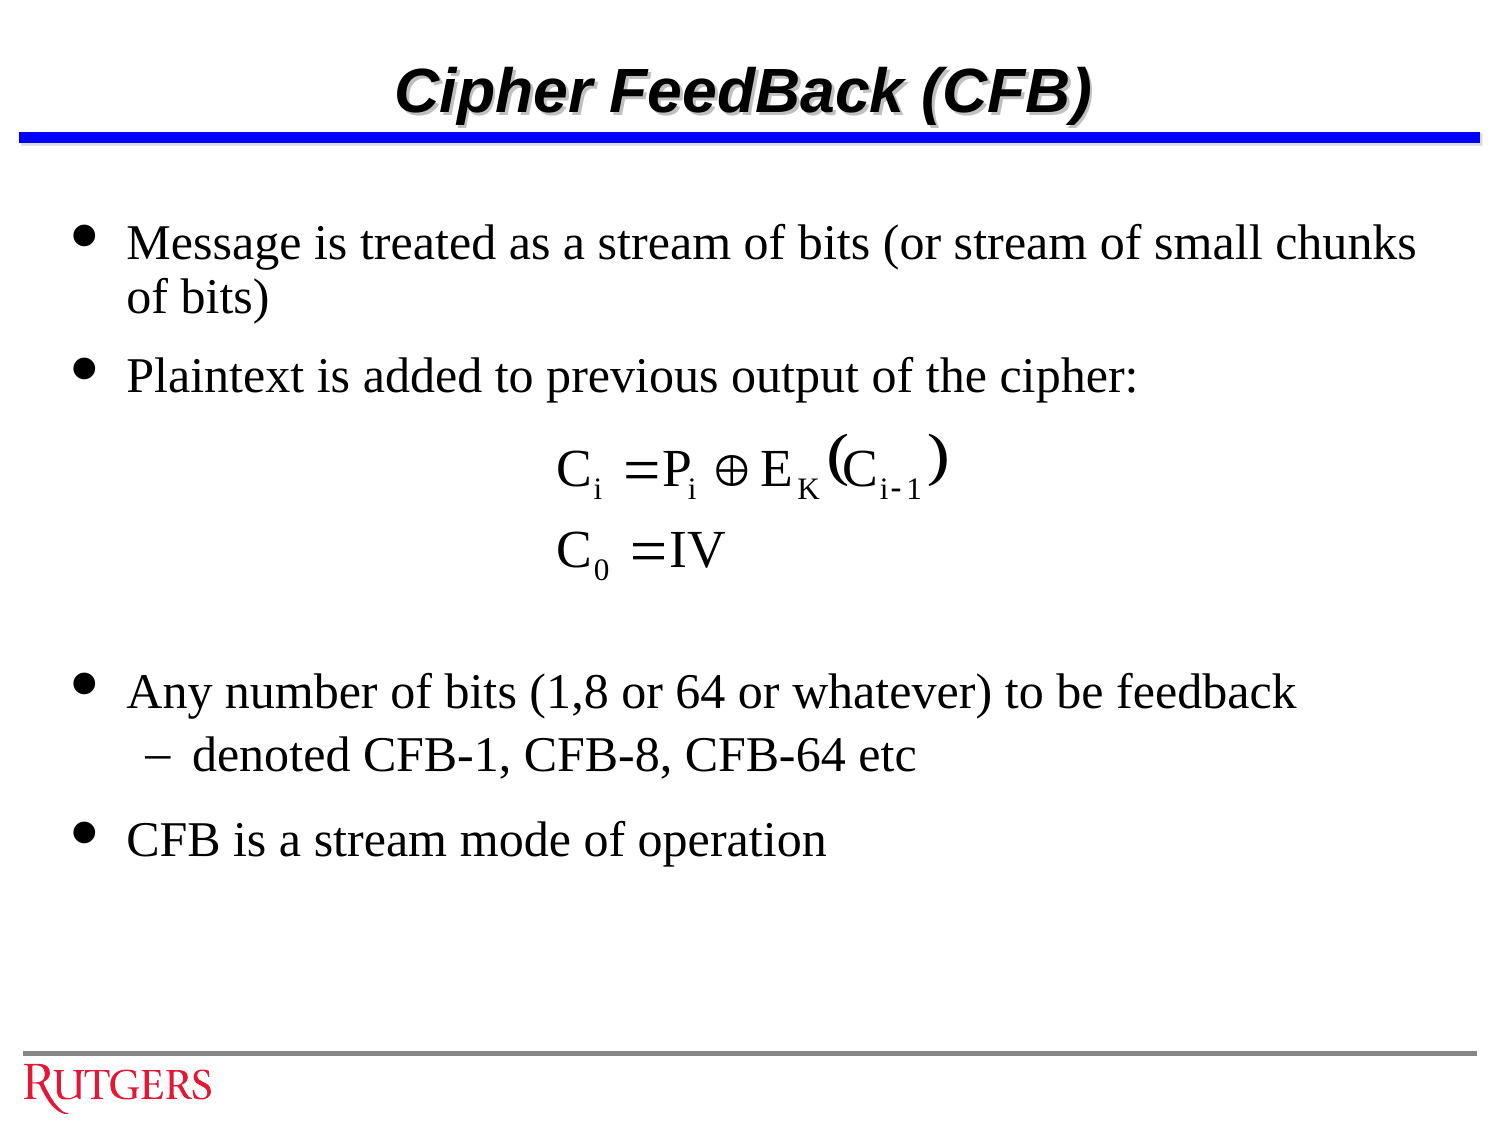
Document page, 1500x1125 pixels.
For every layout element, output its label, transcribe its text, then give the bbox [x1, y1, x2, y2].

title Cipher FeedBack (CFB) [62, 37, 1426, 133]
list Message is treated as a stream of bits (or stream of small chunks of bits) Plaintext is added to previous output of the cipher: Any number of bits (1,8 or 64 or whatever) to be feedback denoted CFB-1, CFB-8, CFB-64 etc CFB is a stream mode of operation [55, 209, 1459, 1038]
chart [549, 432, 951, 594]
